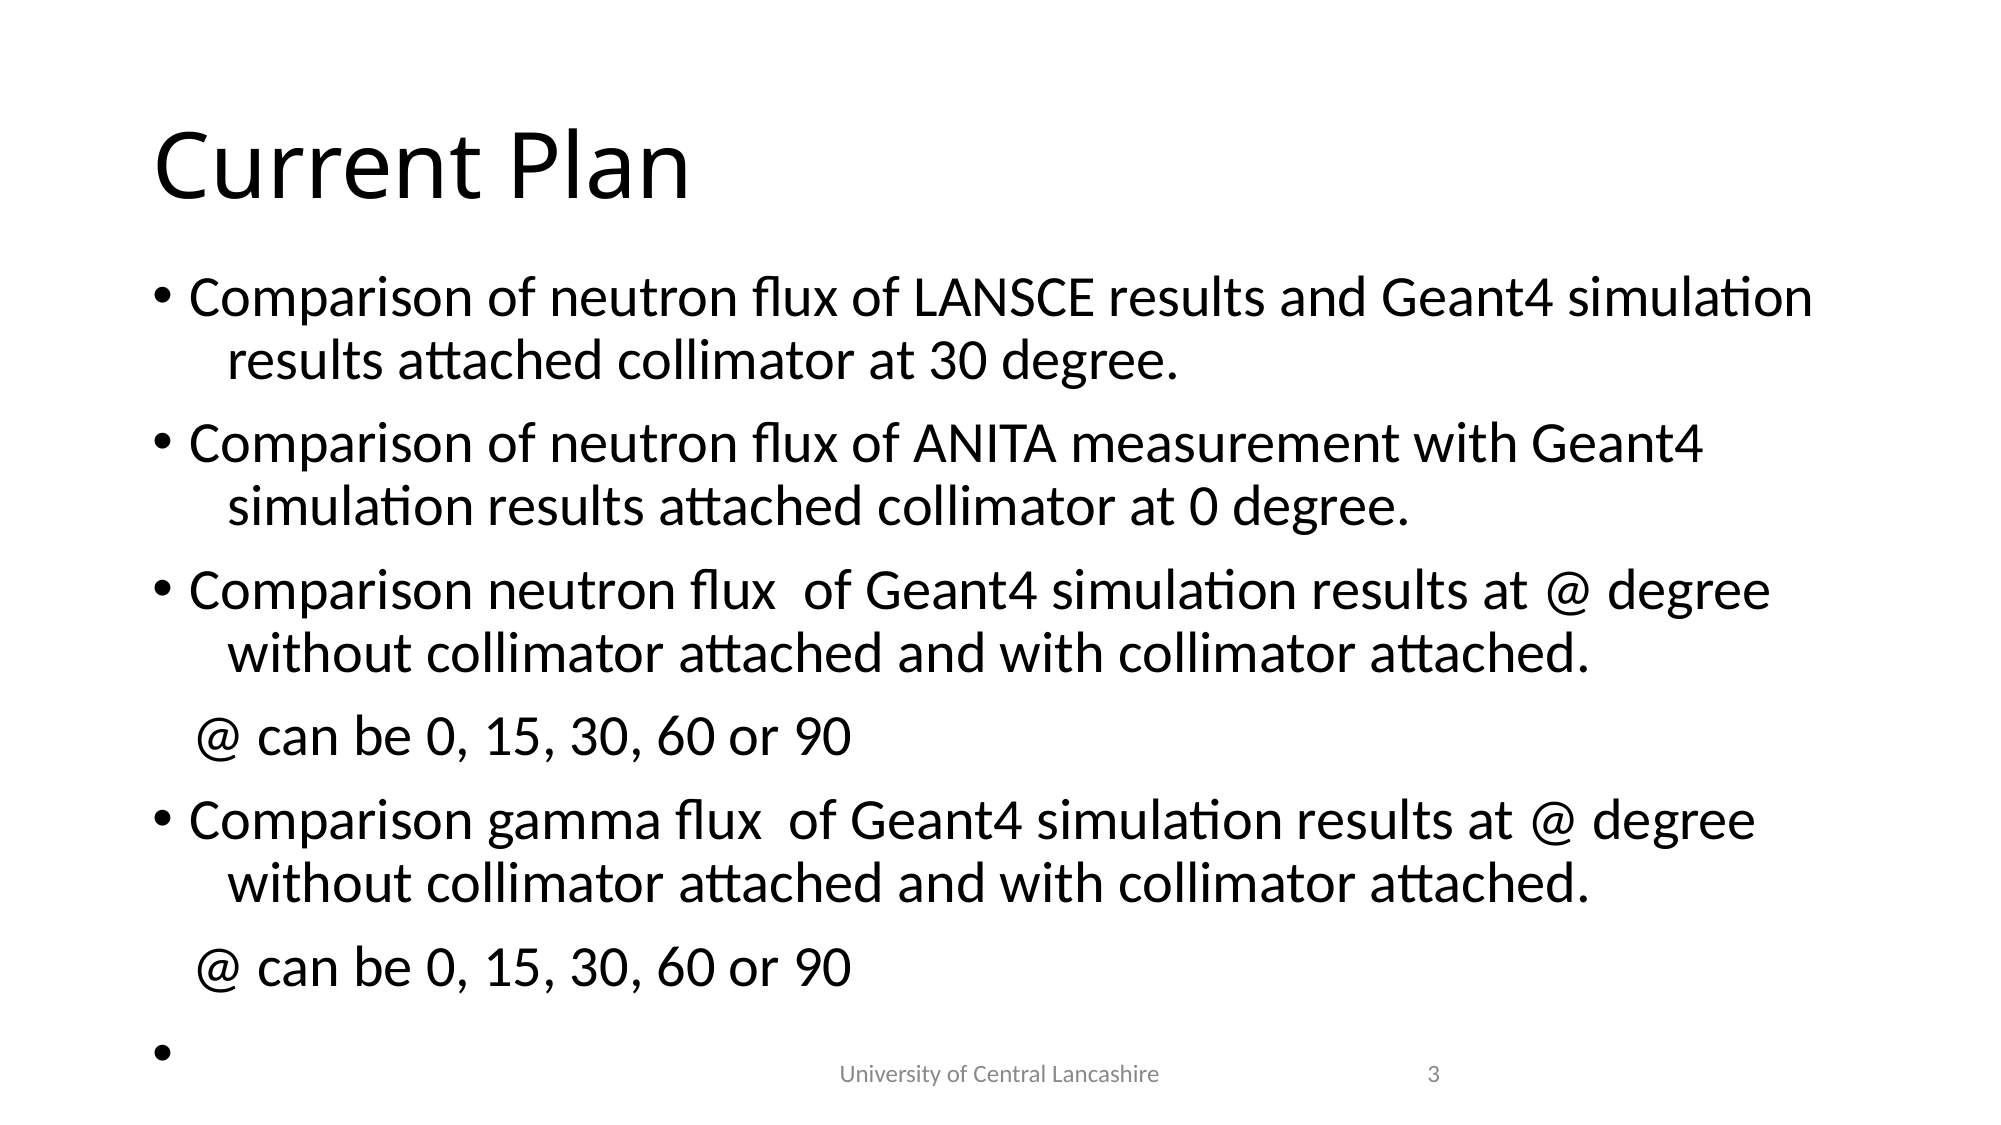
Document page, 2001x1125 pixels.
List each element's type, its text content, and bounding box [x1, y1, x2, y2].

list Comparison of neutron flux of LANSCE results and Geant4 simulation results attached collimator at 30 degree. Comparison of neutron flux of ANITA measurement with Geant4 simulation results attached collimator at 0 degree. Comparison neutron flux of Geant4 simulation results at @ degree without collimator attached and with collimator attached. @ can be 0, 15, 30, 60 or 90 Comparison gamma flux of Geant4 simulation results at @ degree without collimator attached and with collimator attached. @ can be 0, 15, 30, 60 or 90 [137, 258, 1863, 1014]
text_box [1412, 1042, 1863, 1103]
text_box University of Central Lancashire [662, 1042, 1338, 1103]
title Current Plan [137, 59, 1863, 258]
